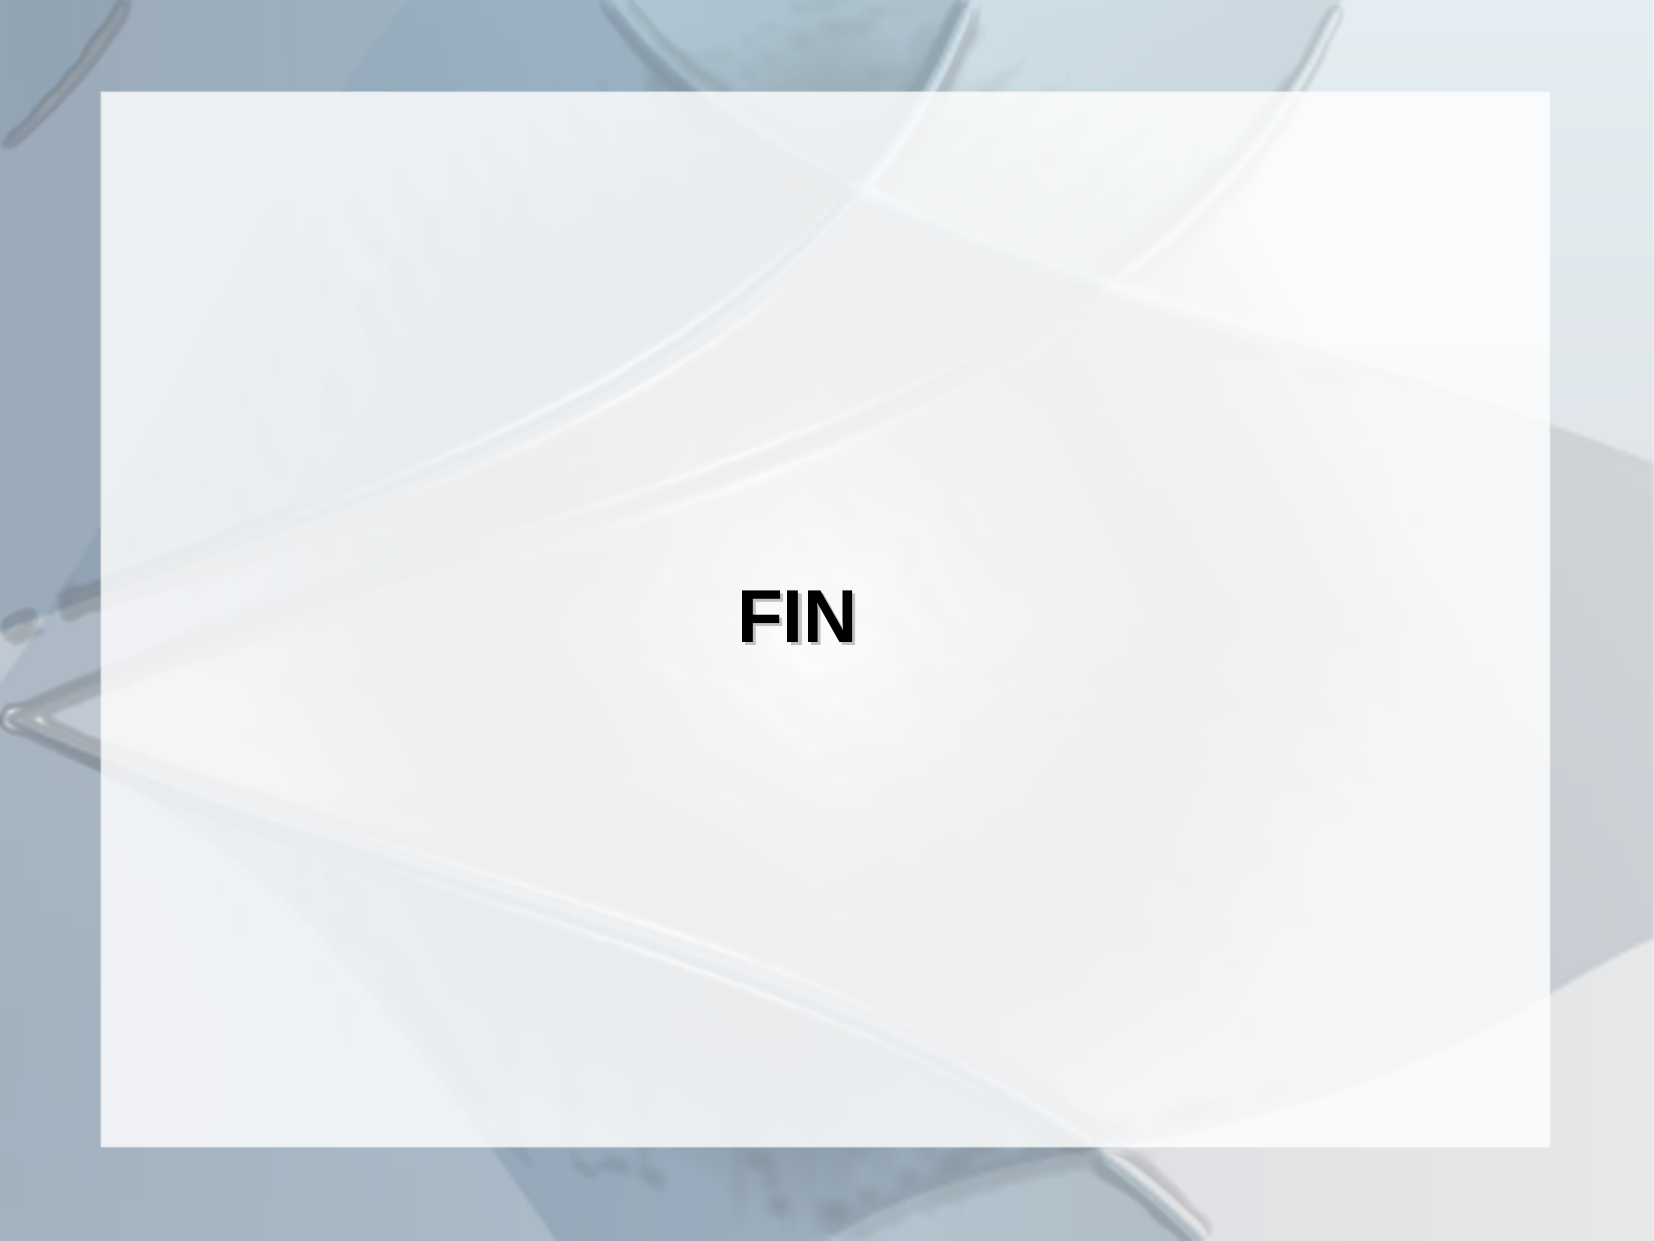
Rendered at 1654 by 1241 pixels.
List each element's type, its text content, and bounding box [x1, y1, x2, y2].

picture [0, 0, 1654, 1241]
text_box FIN [722, 566, 873, 674]
